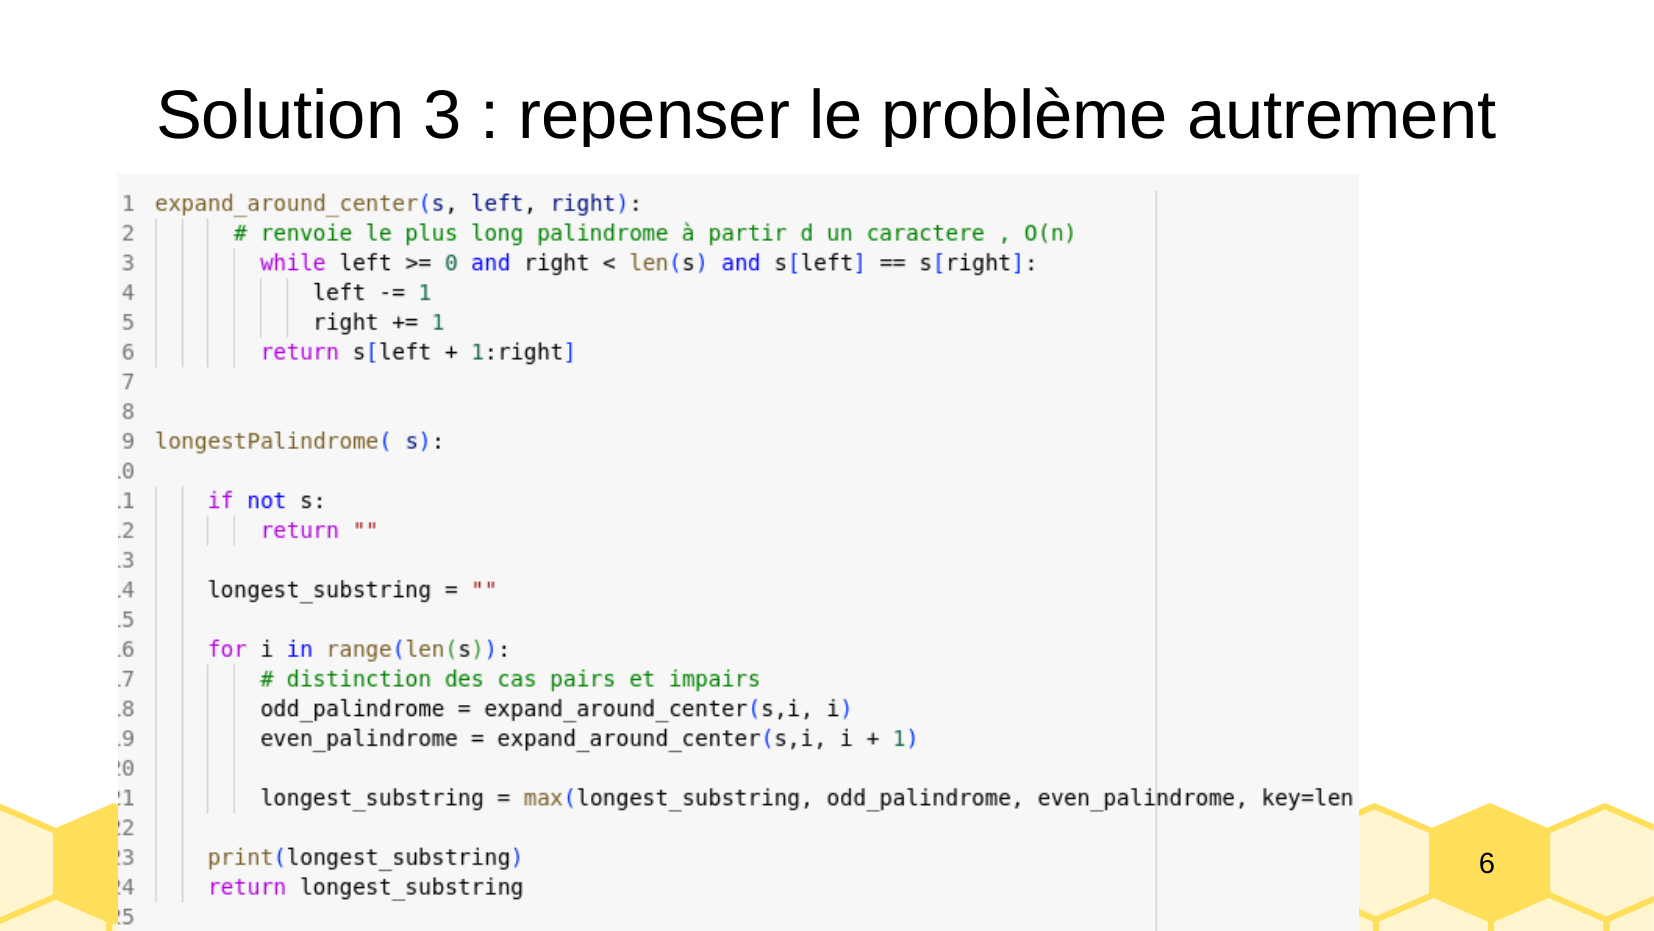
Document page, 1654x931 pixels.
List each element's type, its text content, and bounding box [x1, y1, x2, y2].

picture [118, 147, 1359, 931]
title Solution 3 : repenser le problème autrement [82, 37, 1571, 193]
